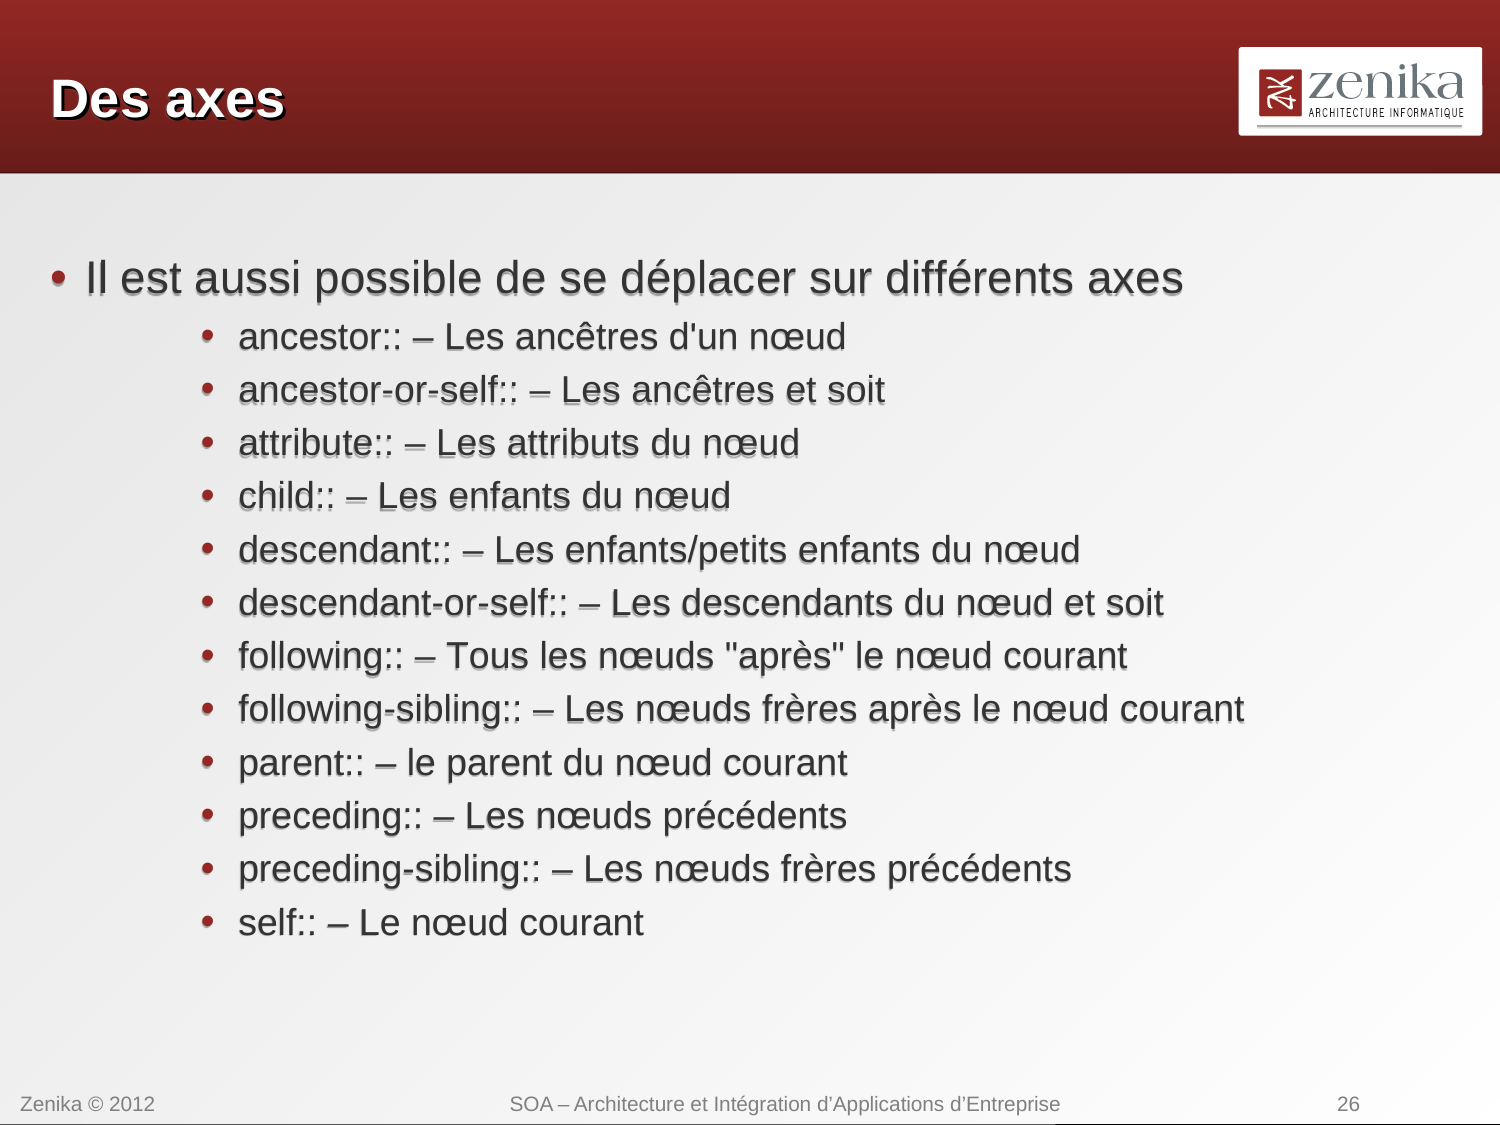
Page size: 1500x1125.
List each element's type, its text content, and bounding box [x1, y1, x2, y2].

title Des axes [50, 15, 1206, 180]
list Il est aussi possible de se déplacer sur différents axes ancestor:: – Les ancêtres d'un nœud ancestor-or-self:: – Les ancêtres et soit attribute:: – Les attributs du nœud child:: – Les enfants du nœud descendant:: – Les enfants/petits enfants du nœud descendant-or-self:: – Les descendants du nœud et soit following:: – Tous les nœuds "après" le nœud courant following-sibling:: – Les nœuds frères après le nœud courant parent:: – le parent du nœud courant preceding:: – Les nœuds précédents preceding-sibling:: – Les nœuds frères précédents self:: – Le nœud courant [50, 249, 1435, 1079]
